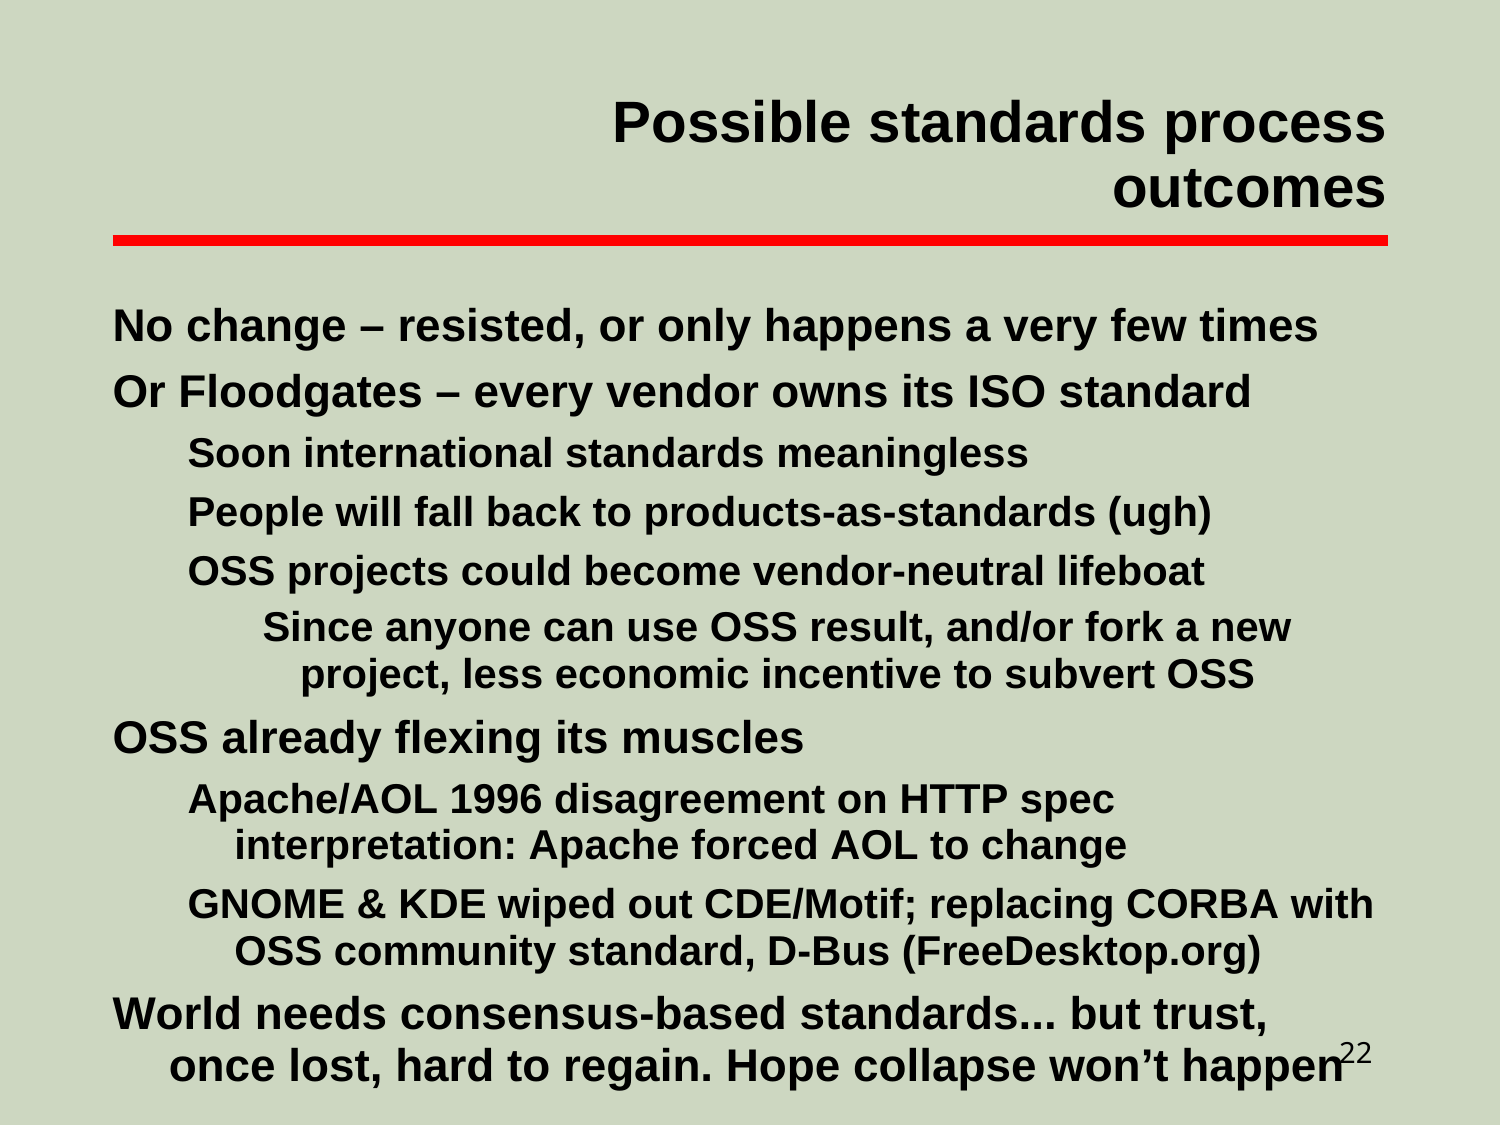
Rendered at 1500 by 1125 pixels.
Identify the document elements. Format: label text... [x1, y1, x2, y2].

list No change – resisted, or only happens a very few times Or Floodgates – every vendor owns its ISO standard Soon international standards meaningless People will fall back to products-as-standards (ugh) OSS projects could become vendor-neutral lifeboat Since anyone can use OSS result, and/or fork a new project, less economic incentive to subvert OSS OSS already flexing its muscles Apache/AOL 1996 disagreement on HTTP spec interpretation: Apache forced AOL to change GNOME & KDE wiped out CDE/Motif; replacing CORBA with OSS community standard, D-Bus (FreeDesktop.org) World needs consensus-based standards... but trust, once lost, hard to regain. Hope collapse won’t happen [112, 299, 1388, 1105]
title Possible standards process outcomes [337, 88, 1388, 222]
